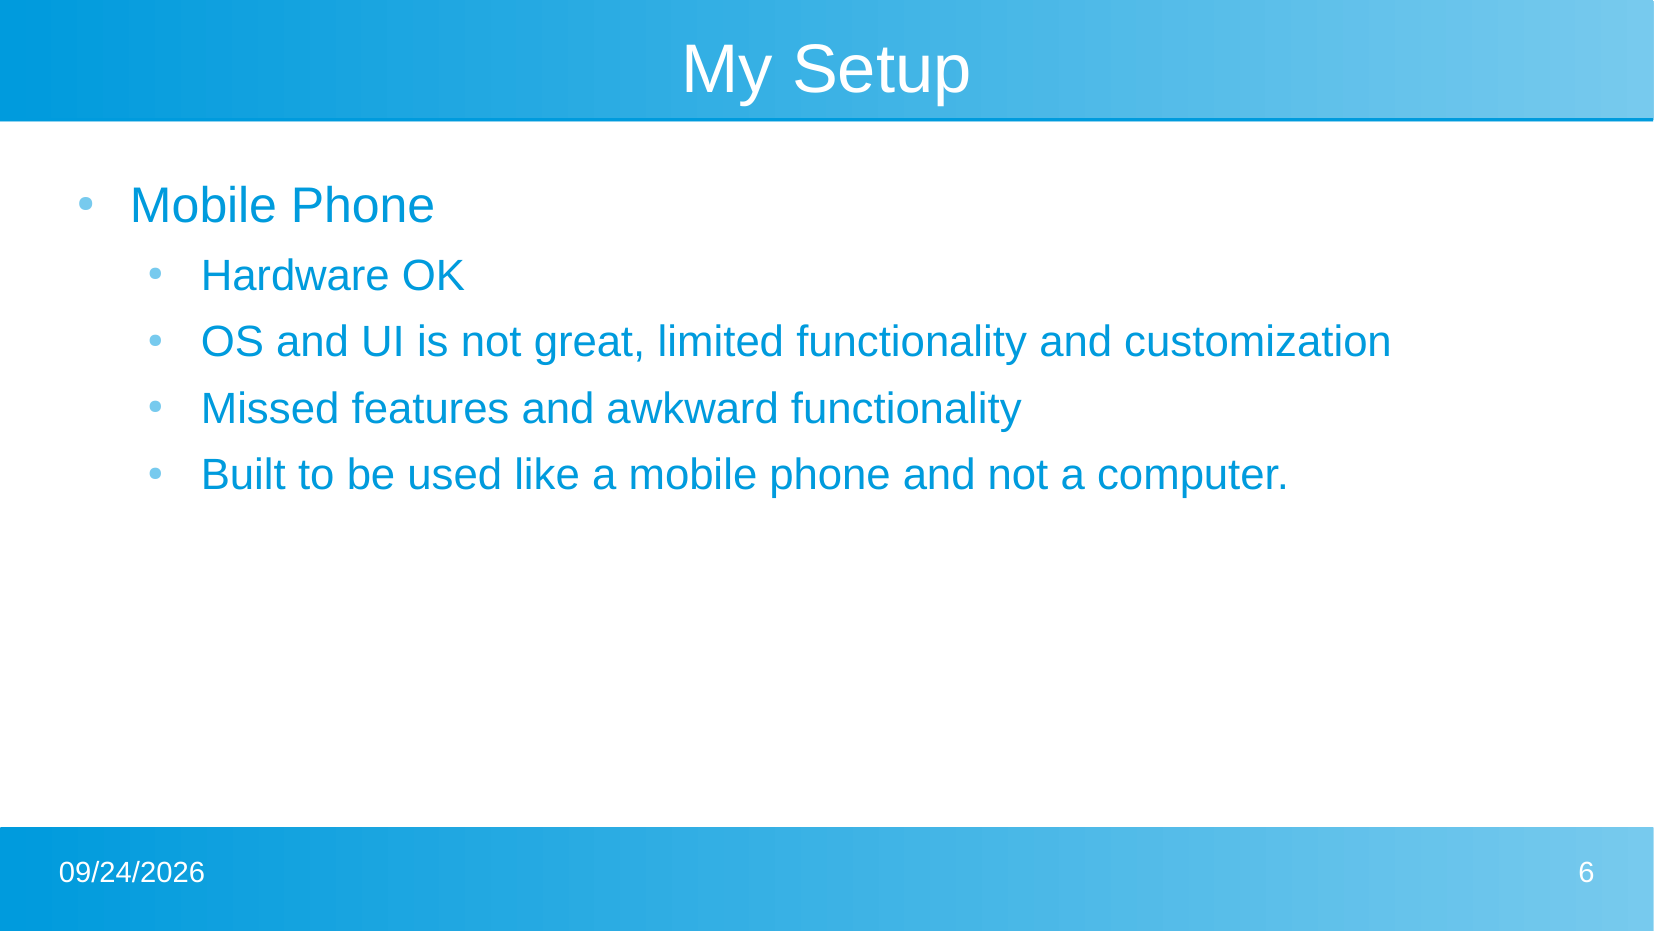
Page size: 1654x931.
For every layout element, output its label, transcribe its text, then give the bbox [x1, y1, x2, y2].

list Mobile Phone Hardware OK OS and UI is not great, limited functionality and customization Missed features and awkward functionality Built to be used like a mobile phone and not a computer. [59, 177, 1595, 768]
title My Setup [59, 29, 1595, 108]
